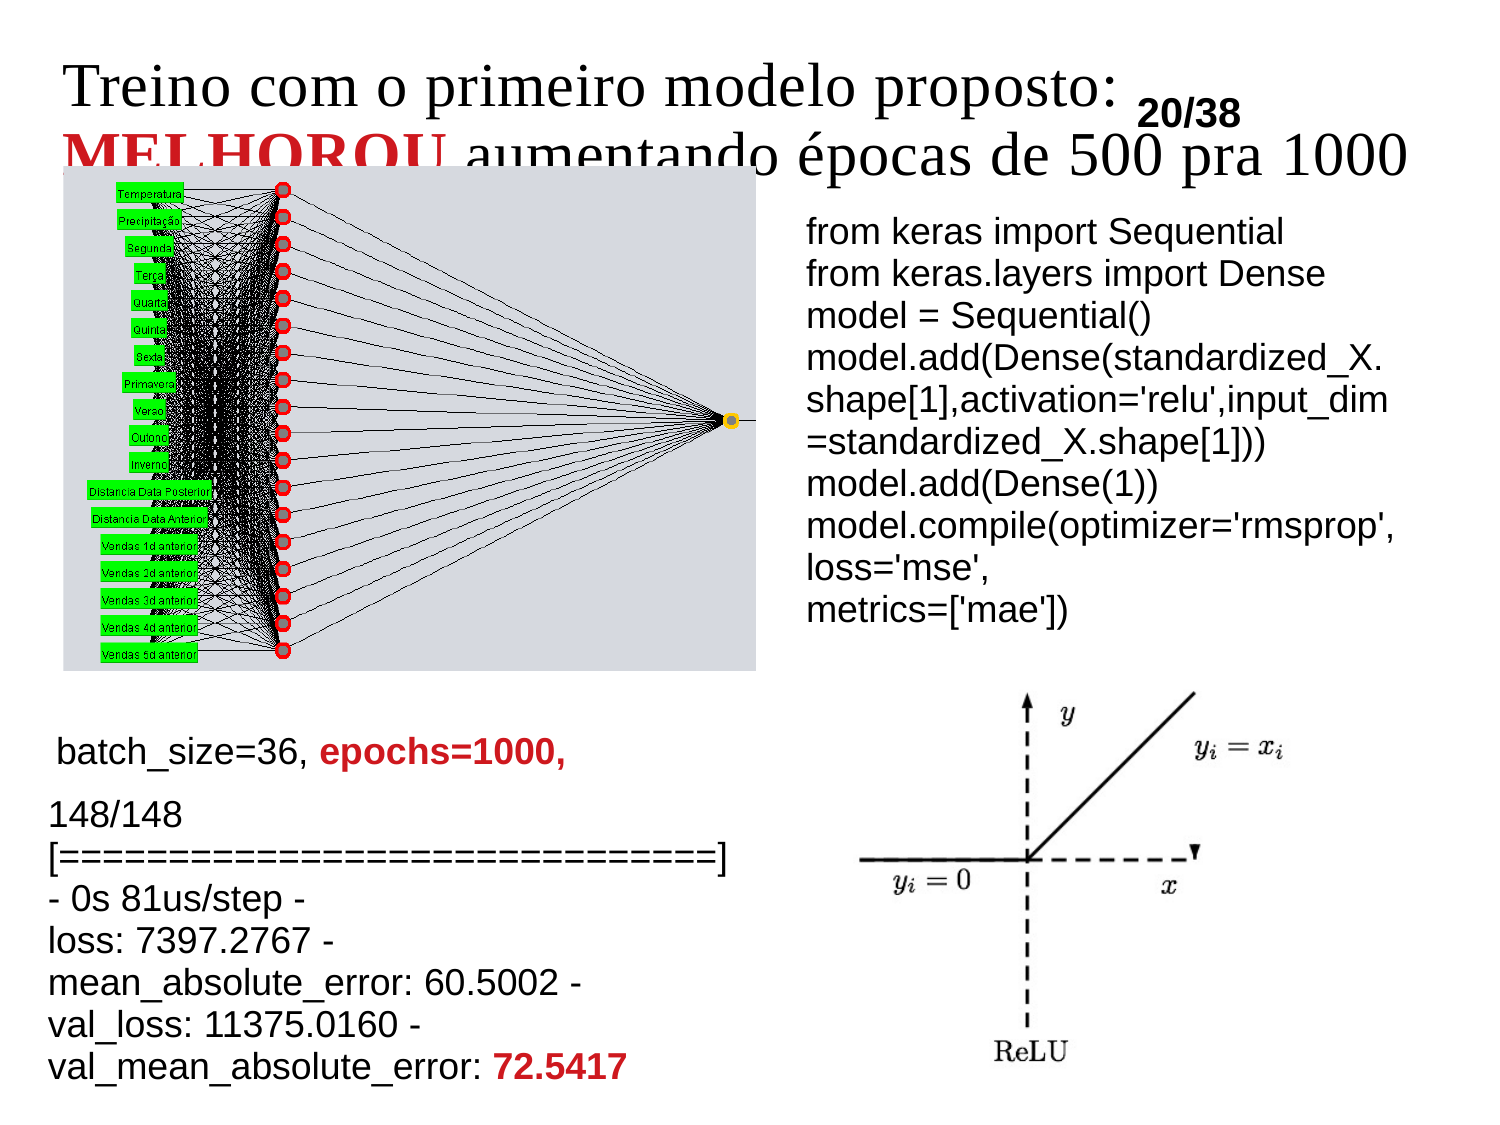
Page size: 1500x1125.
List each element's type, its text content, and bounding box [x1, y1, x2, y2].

text_box batch_size=36, epochs=1000, [41, 722, 686, 786]
picture [63, 166, 756, 671]
text_box 148/148 [==============================] - 0s 81us/step - loss: 7397.2767 - mean_absolute_error: 60.5002 - val_loss: 11375.0160 - val_mean_absolute_error: 72.5417 [33, 786, 756, 1096]
picture [834, 661, 1323, 1083]
text_box from keras import Sequential from keras.layers import Dense model = Sequential() model.add(Dense(standardized_X.shape[1],activation='relu',input_dim=standardized_X.shape[1])) model.add(Dense(1)) model.compile(optimizer='rmsprop', loss='mse', metrics=['mae']) [791, 203, 1418, 638]
text_box Treino com o primeiro modelo proposto: MELHOROU aumentando épocas de 500 pra 1000 [47, 43, 1441, 266]
text_box 20/38 [1122, 82, 1335, 144]
